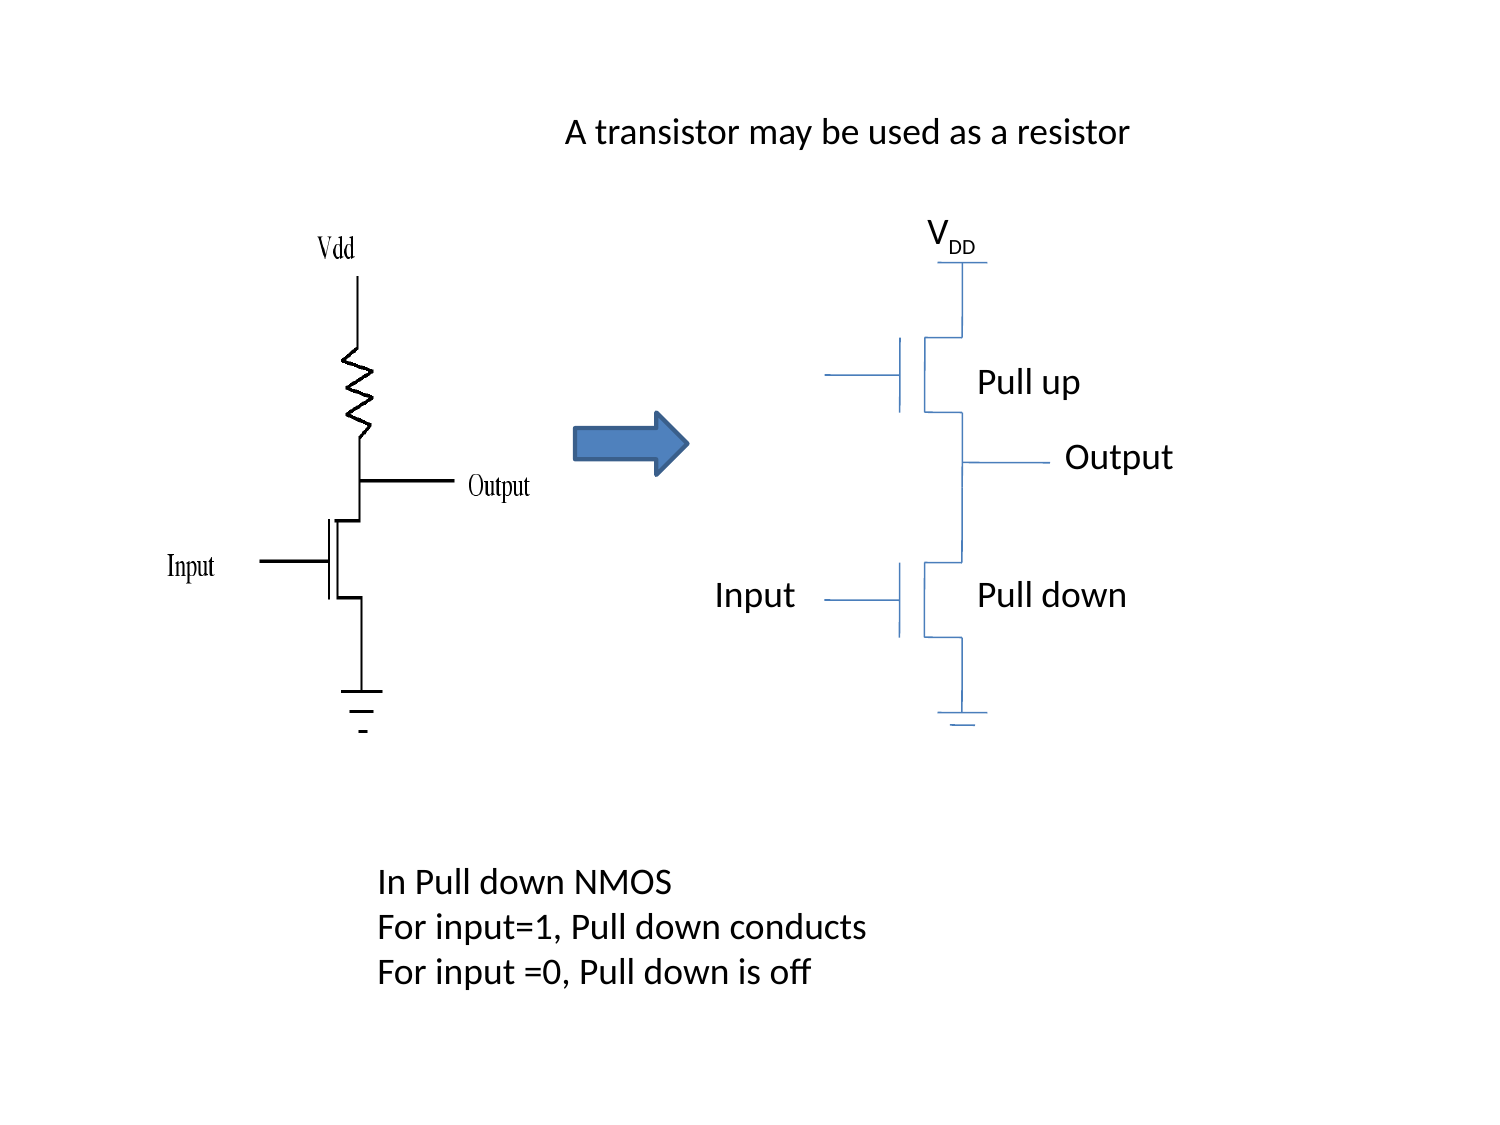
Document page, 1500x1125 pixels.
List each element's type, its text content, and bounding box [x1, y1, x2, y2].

text_box A transistor may be used as a resistor [549, 99, 1400, 160]
text_box [575, 412, 688, 475]
text_box Output [1049, 424, 1213, 485]
picture [150, 212, 538, 733]
text_box VDD [912, 199, 1025, 266]
text_box In Pull down NMOS For input=1, Pull down conducts For input =0, Pull down is off [362, 849, 1193, 1000]
text_box Pull down [962, 562, 1263, 623]
text_box Input [699, 562, 863, 623]
text_box Pull up [962, 349, 1263, 410]
